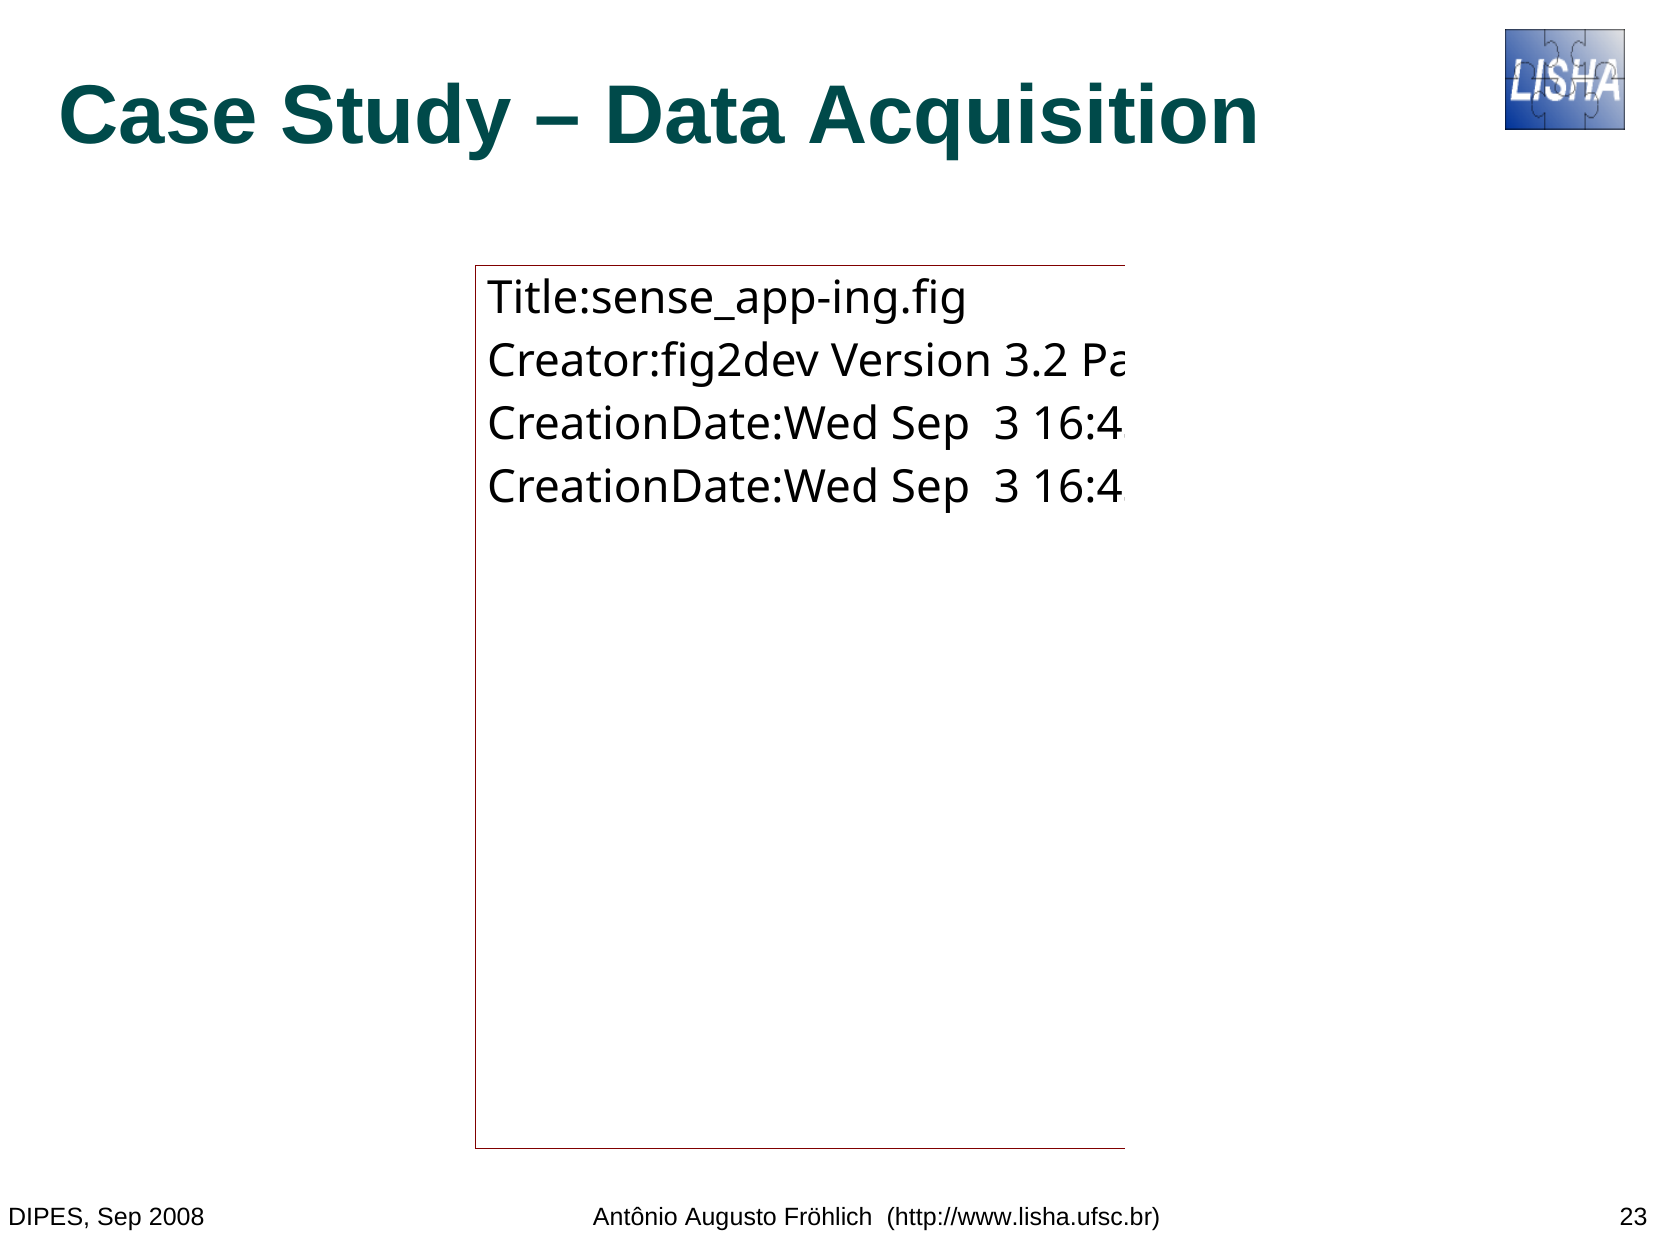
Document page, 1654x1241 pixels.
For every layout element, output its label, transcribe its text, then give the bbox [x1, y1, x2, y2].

title Case Study – Data Acquisition [58, 11, 1463, 219]
picture [1505, 29, 1625, 130]
picture [472, 262, 1126, 1149]
